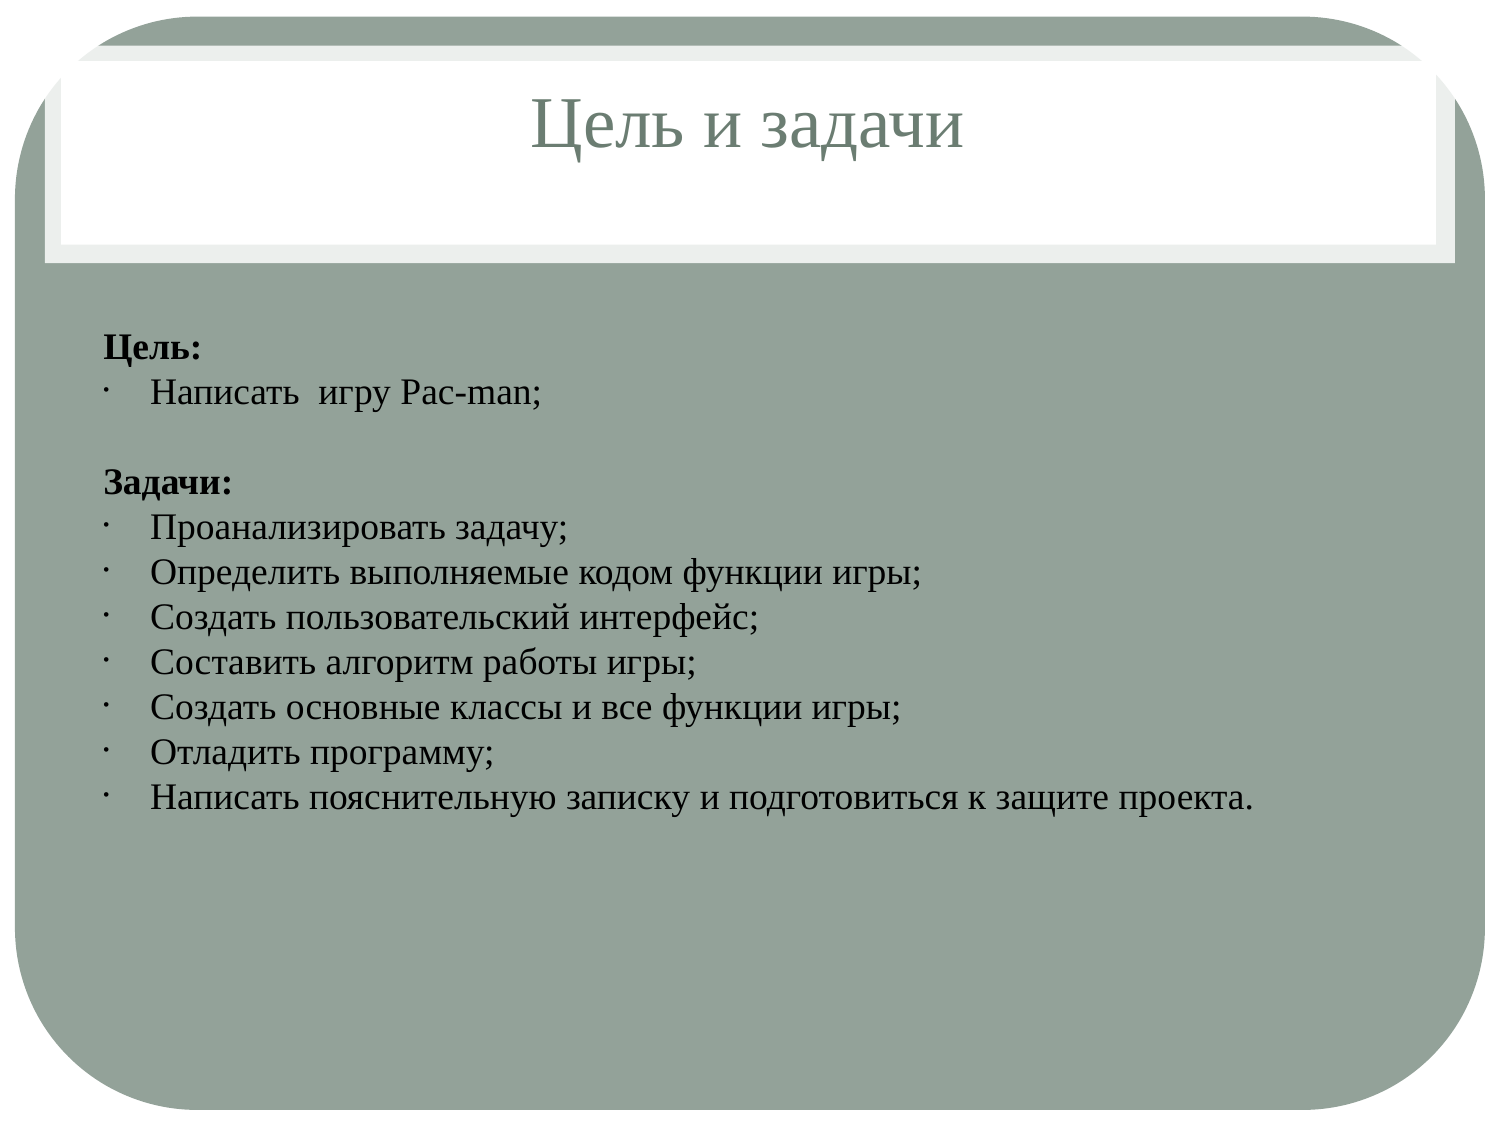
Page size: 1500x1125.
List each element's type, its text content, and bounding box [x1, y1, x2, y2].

title Цель и задачи [69, 66, 1425, 238]
text_box Цель: Написать игру Pac-man; Задачи: Проанализировать задачу; Определить выполняемые кодом функции игры; Создать пользовательский интерфейс; Составить алгоритм работы игры; Создать основные классы и все функции игры; Отладить программу; Написать пояснительную записку и подготовиться к защите проекта. [88, 314, 1424, 825]
